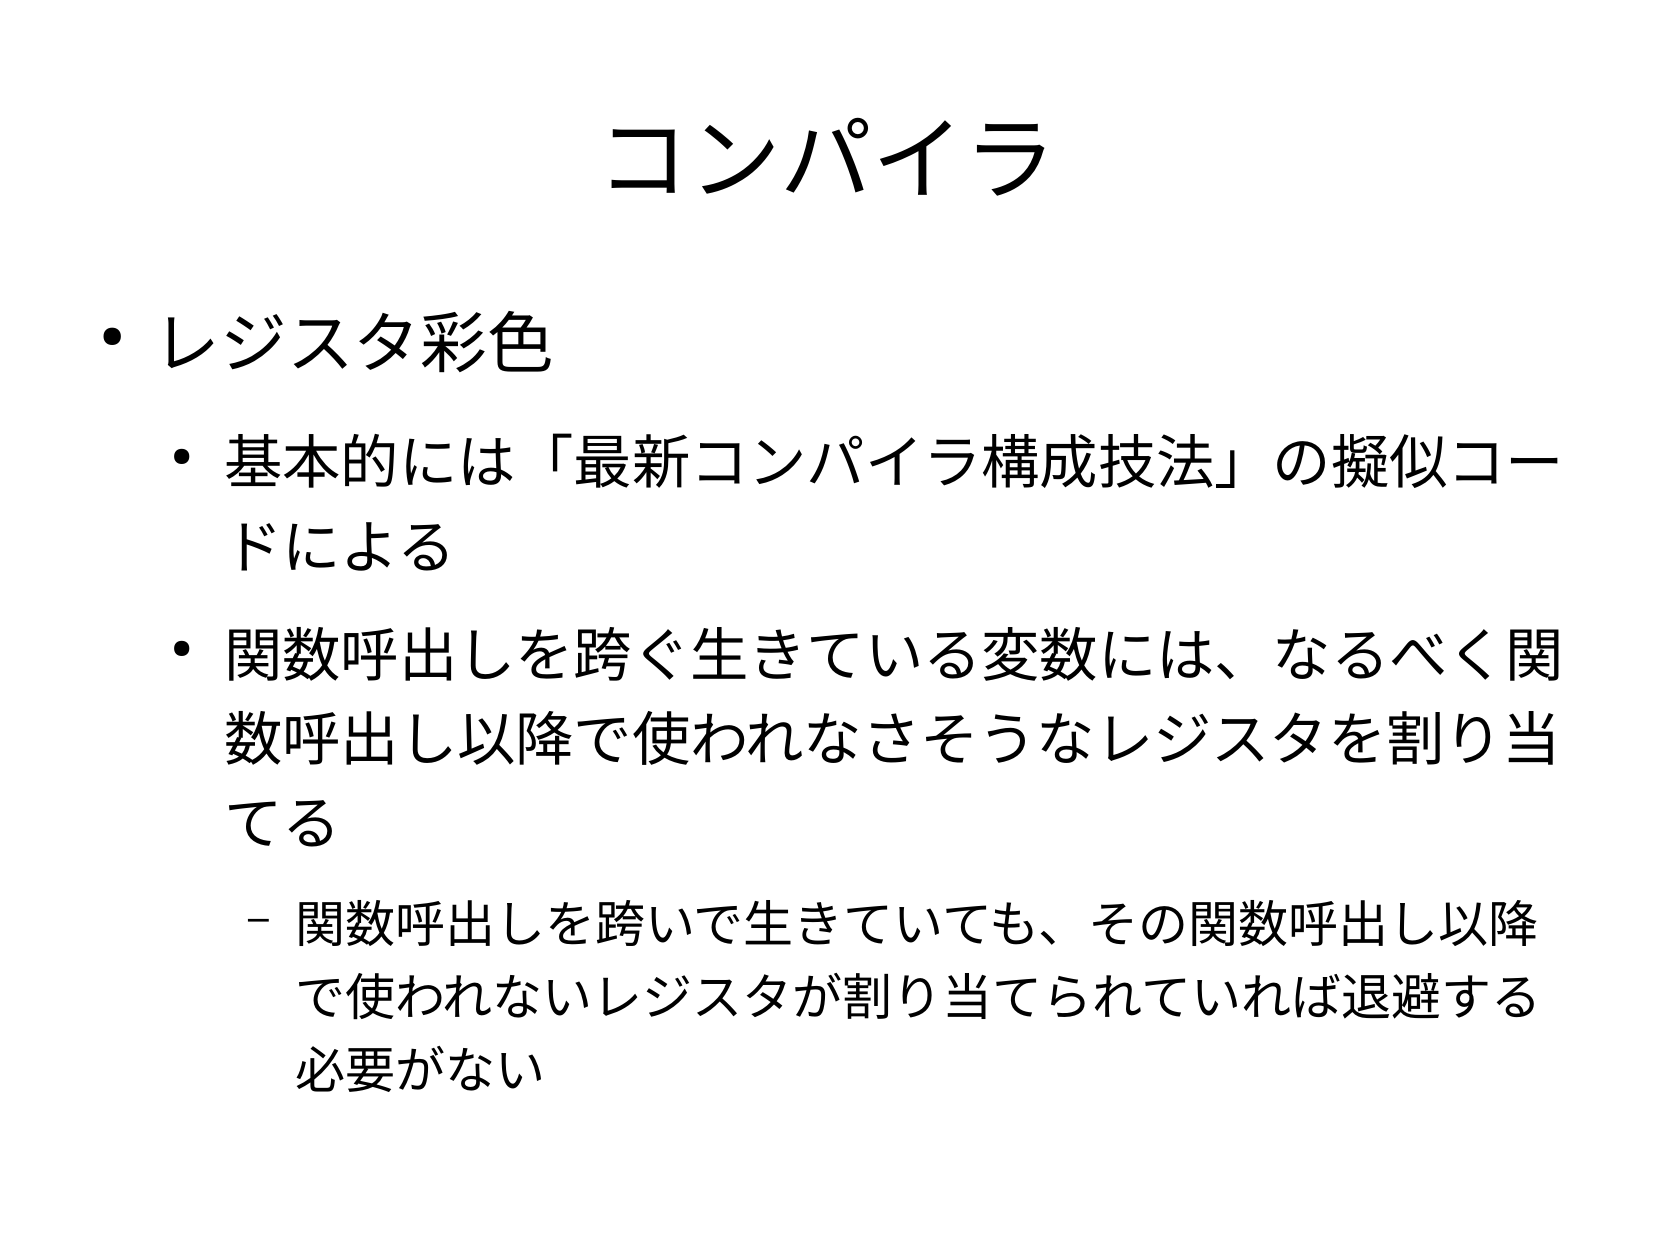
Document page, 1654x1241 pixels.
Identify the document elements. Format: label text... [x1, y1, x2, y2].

list レジスタ彩色 基本的には「最新コンパイラ構成技法」の擬似コードによる 関数呼出しを跨ぐ生きている変数には、なるべく関数呼出し以降で使われなさそうなレジスタを割り当てる 関数呼出しを跨いで生きていても、その関数呼出し以降で使われないレジスタが割り当てられていれば退避する必要がない [82, 290, 1571, 1109]
title コンパイラ [82, 49, 1571, 257]
